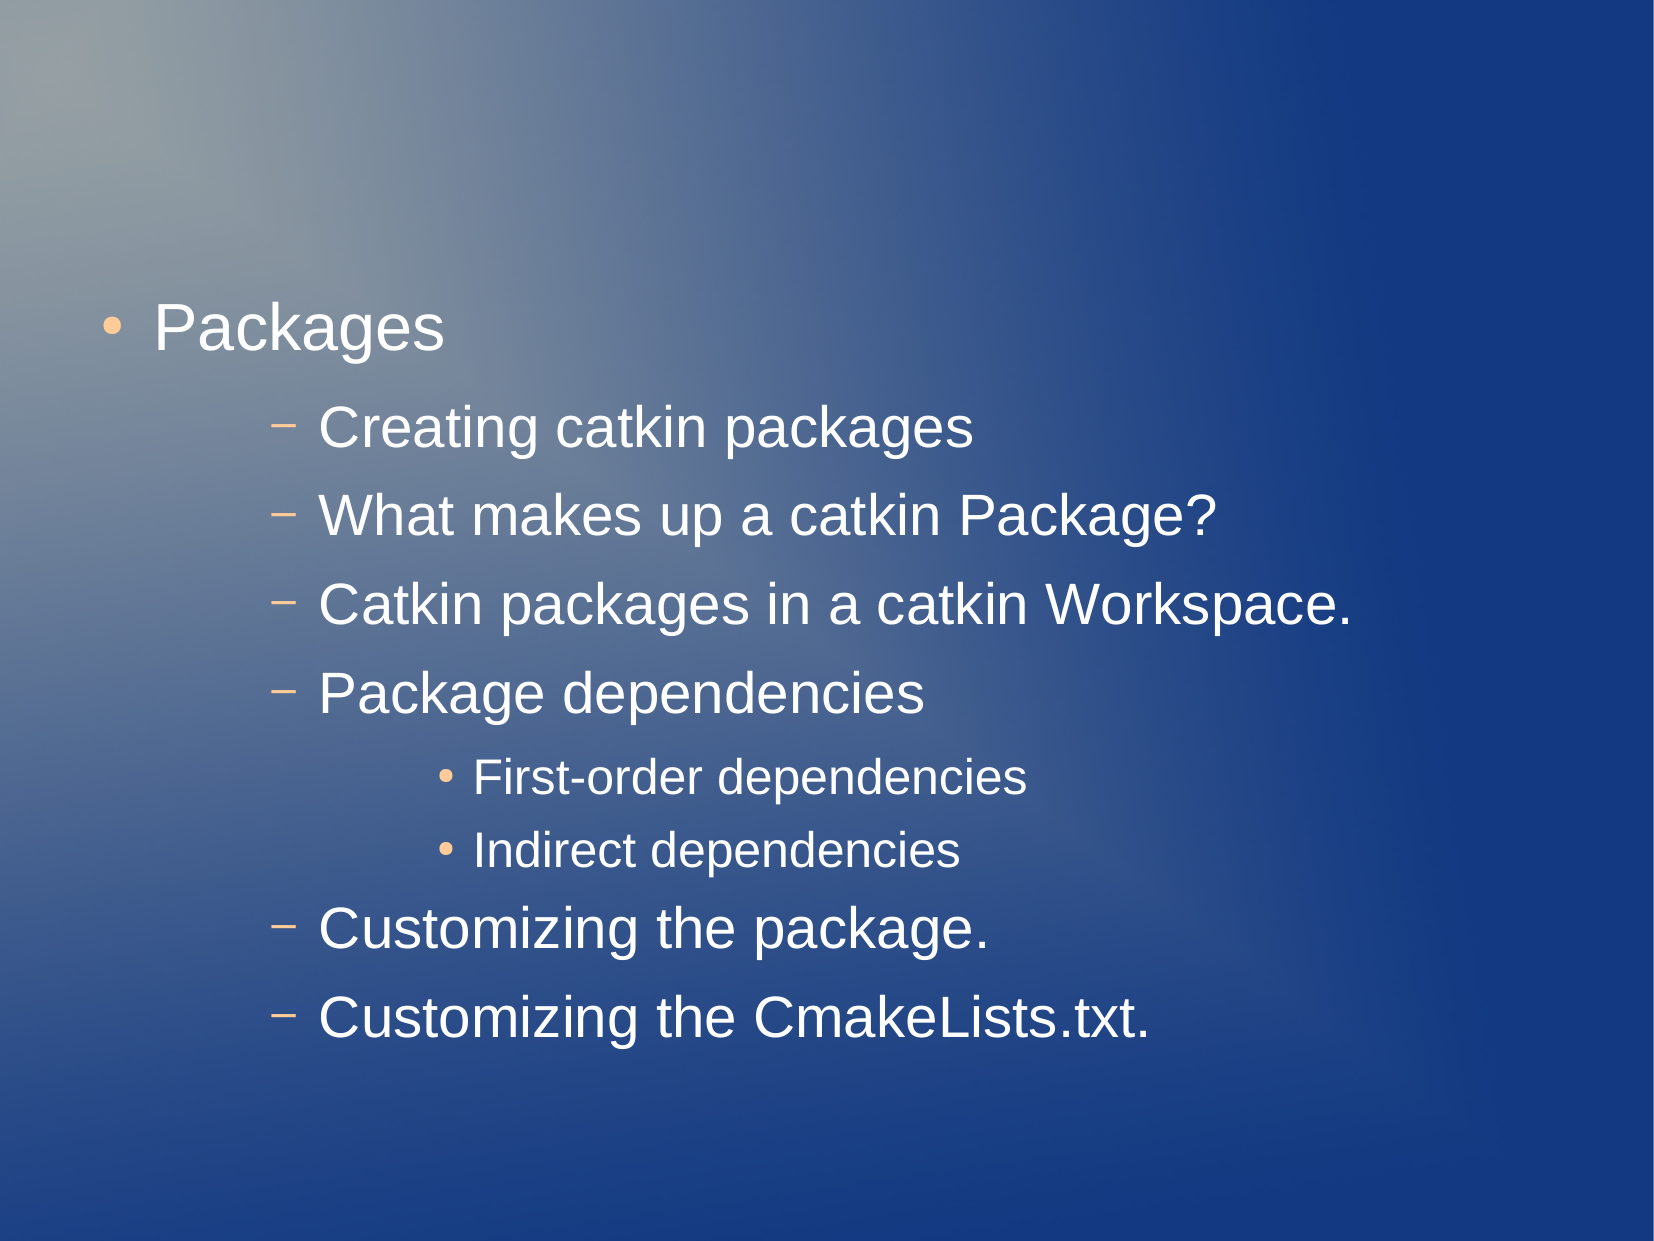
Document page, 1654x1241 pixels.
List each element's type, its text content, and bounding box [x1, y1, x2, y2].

list Packages Creating catkin packages What makes up a catkin Package? Catkin packages in a catkin Workspace. Package dependencies First-order dependencies Indirect dependencies Customizing the package. Customizing the CmakeLists.txt. [82, 290, 1571, 1050]
picture [0, 0, 1654, 1241]
